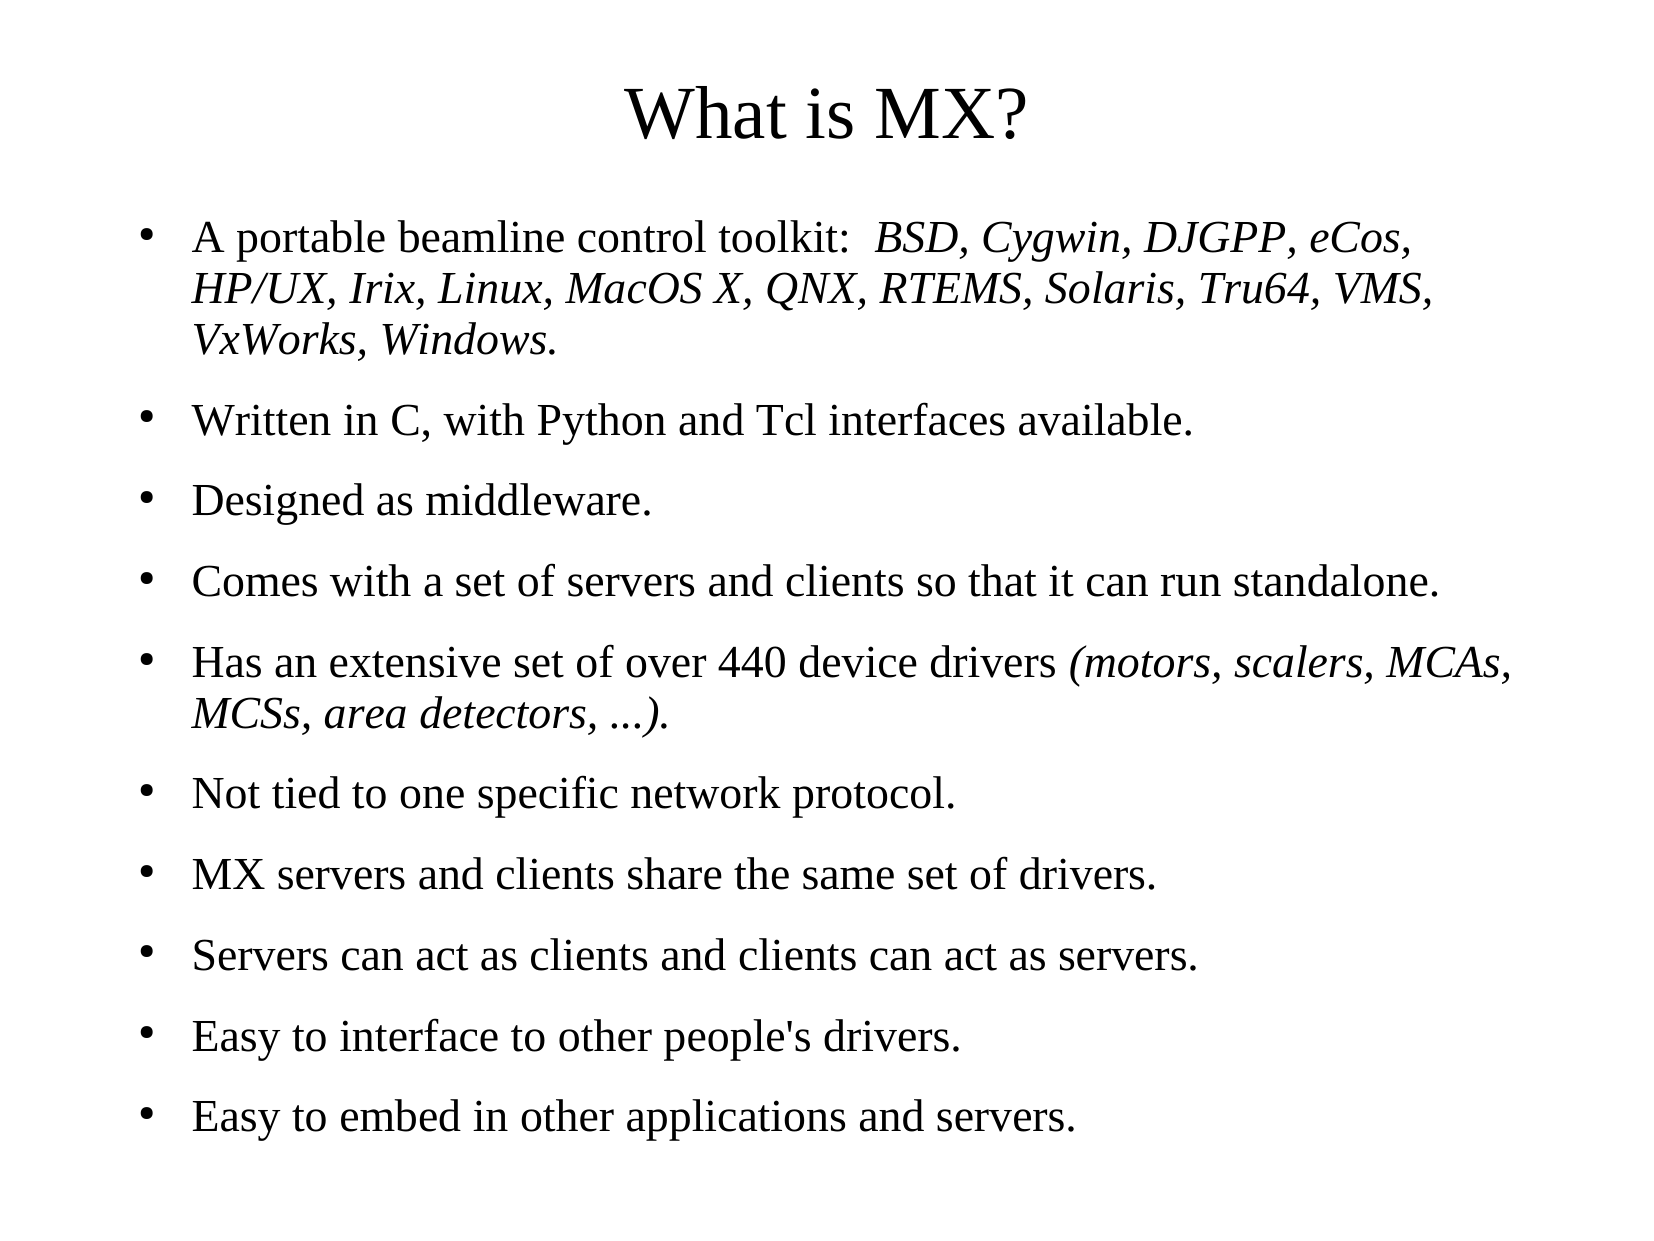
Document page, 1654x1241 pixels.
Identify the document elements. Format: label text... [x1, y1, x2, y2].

list A portable beamline control toolkit: BSD, Cygwin, DJGPP, eCos, HP/UX, Irix, Linux, MacOS X, QNX, RTEMS, Solaris, Tru64, VMS, VxWorks, Windows. Written in C, with Python and Tcl interfaces available. Designed as middleware. Comes with a set of servers and clients so that it can run standalone. Has an extensive set of over 440 device drivers (motors, scalers, MCAs, MCSs, area detectors, ...). Not tied to one specific network protocol. MX servers and clients share the same set of drivers. Servers can act as clients and clients can act as servers. Easy to interface to other people's drivers. Easy to embed in other applications and servers. [120, 211, 1533, 1143]
title What is MX? [120, 54, 1533, 173]
